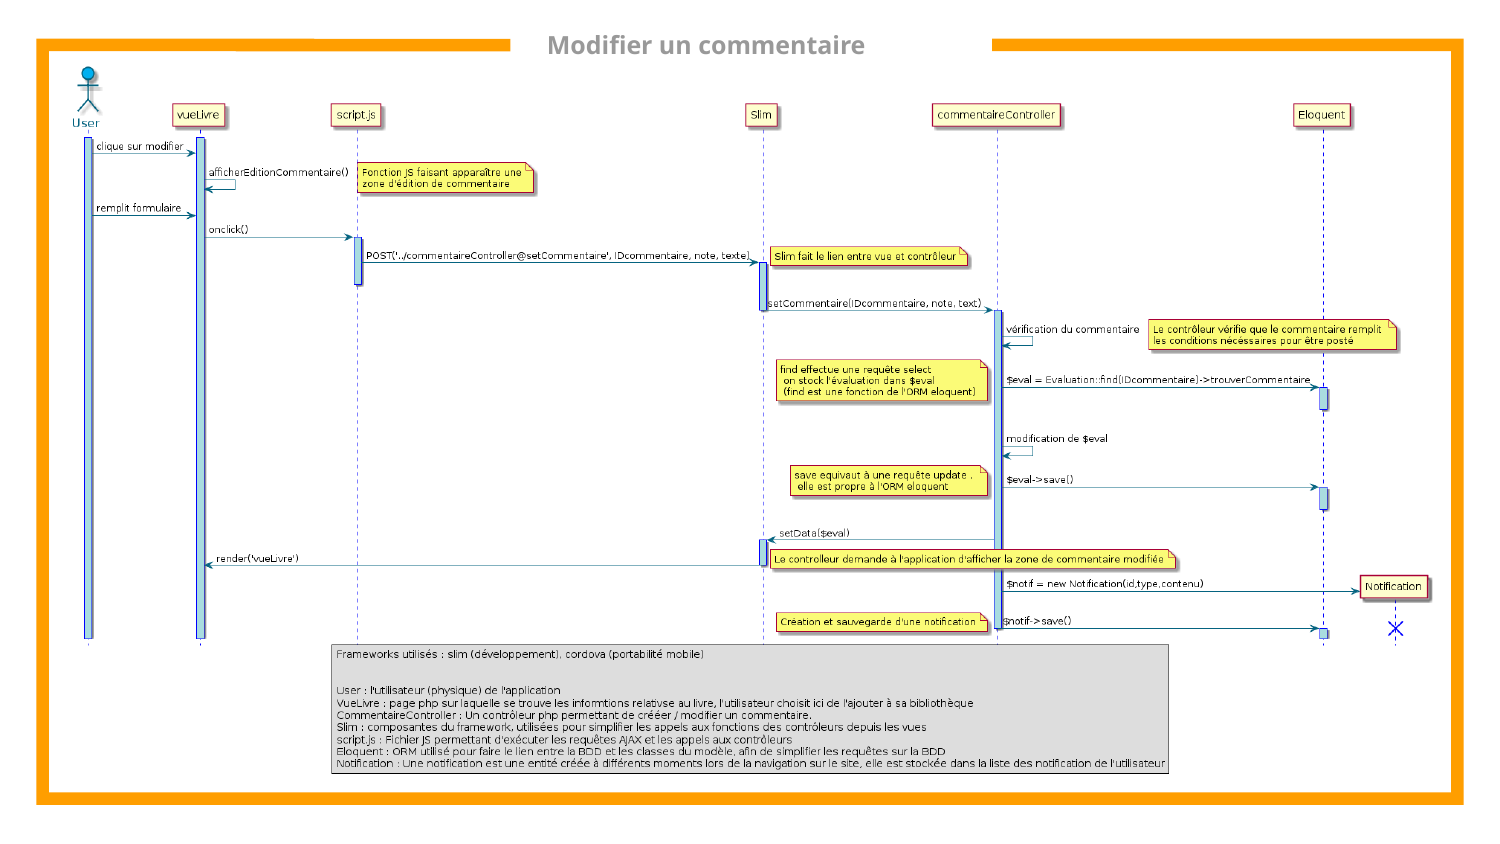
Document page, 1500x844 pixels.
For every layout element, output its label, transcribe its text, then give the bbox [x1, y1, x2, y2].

picture [65, 63, 1435, 781]
title Modifier un commentaire [531, 15, 969, 63]
